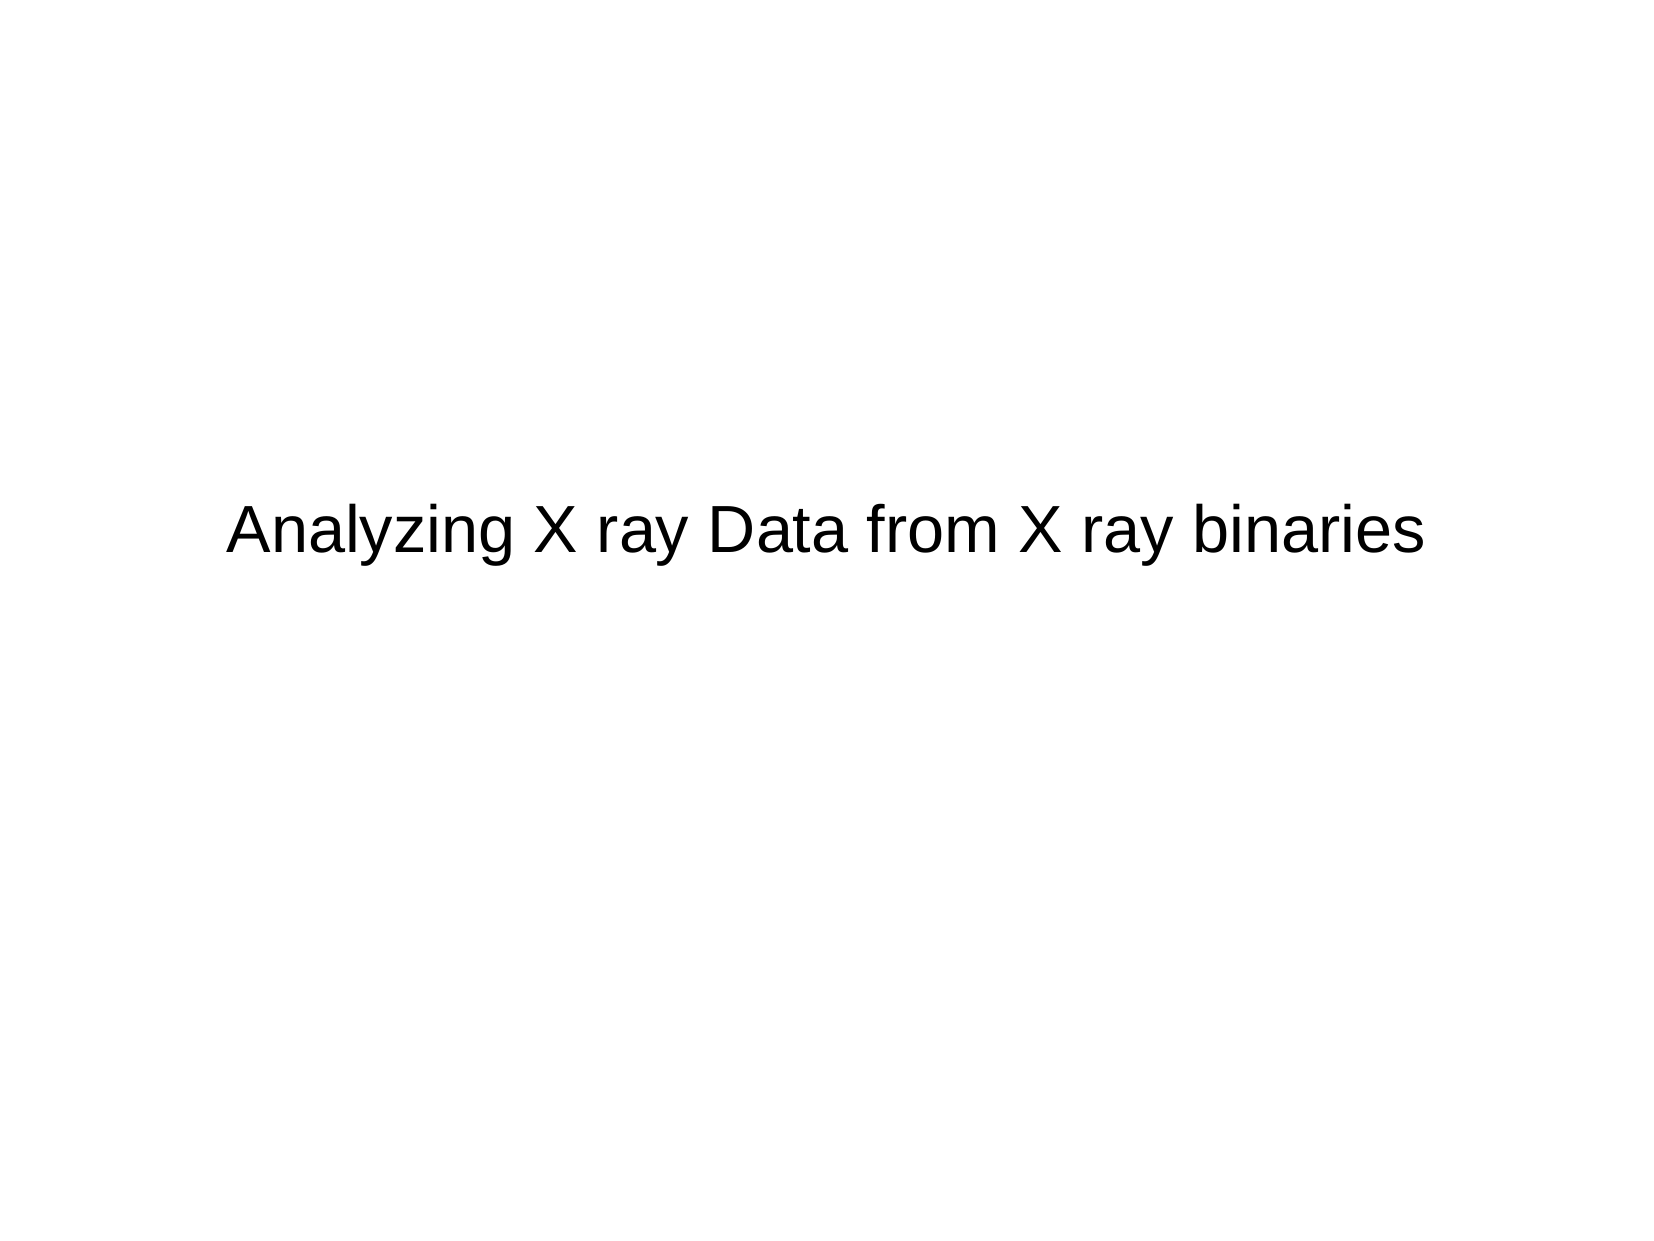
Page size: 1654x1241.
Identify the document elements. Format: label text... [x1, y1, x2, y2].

subtitle Analyzing X ray Data from X ray binaries [82, 49, 1571, 1010]
